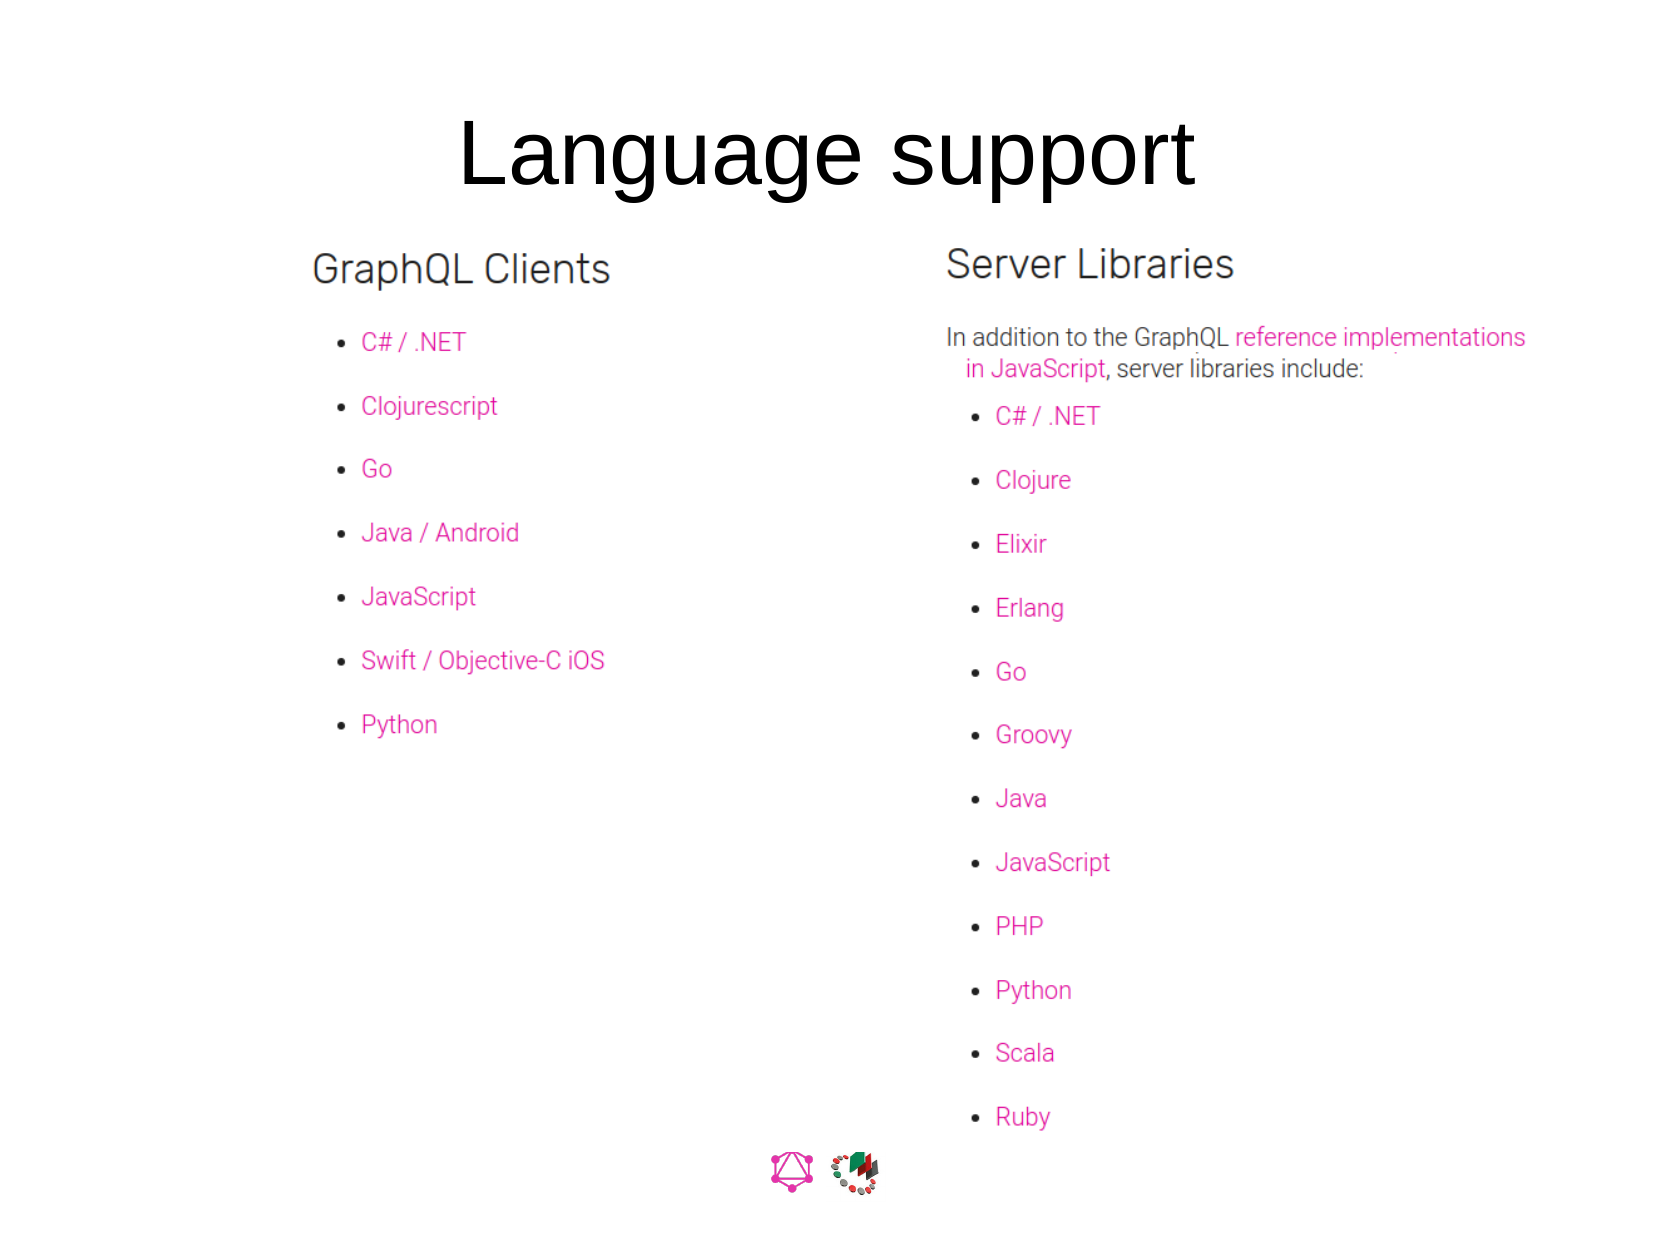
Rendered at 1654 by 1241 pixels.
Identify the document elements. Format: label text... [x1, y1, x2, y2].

picture [305, 242, 1537, 1202]
title Language support [82, 49, 1571, 257]
